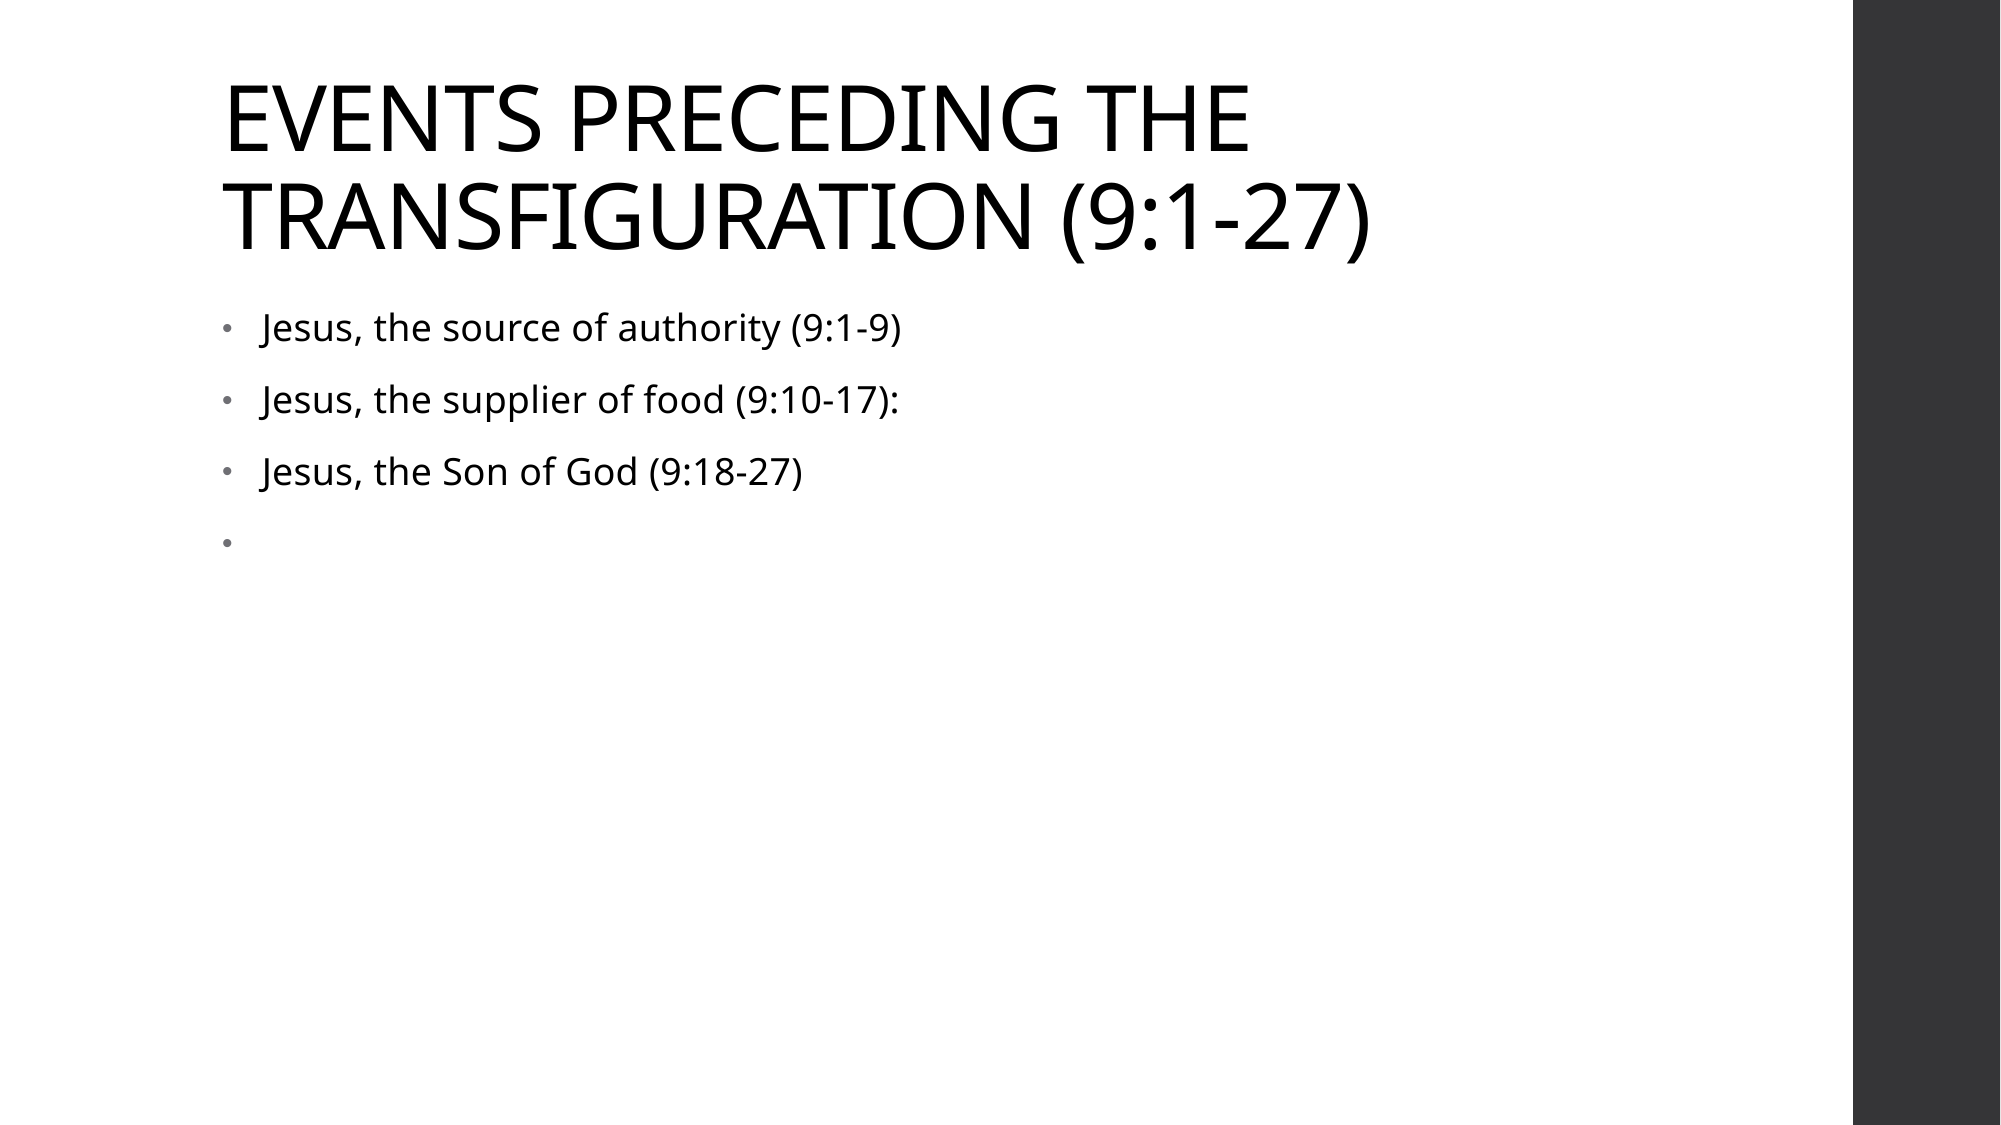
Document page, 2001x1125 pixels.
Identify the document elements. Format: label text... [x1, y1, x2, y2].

list Jesus, the source of authority (9:1-9) Jesus, the supplier of food (9:10-17): Jesus, the Son of God (9:18-27) [206, 299, 1617, 1014]
title EVENTS PRECEDING THE TRANSFIGURATION (9:1-27) [206, 60, 1797, 278]
